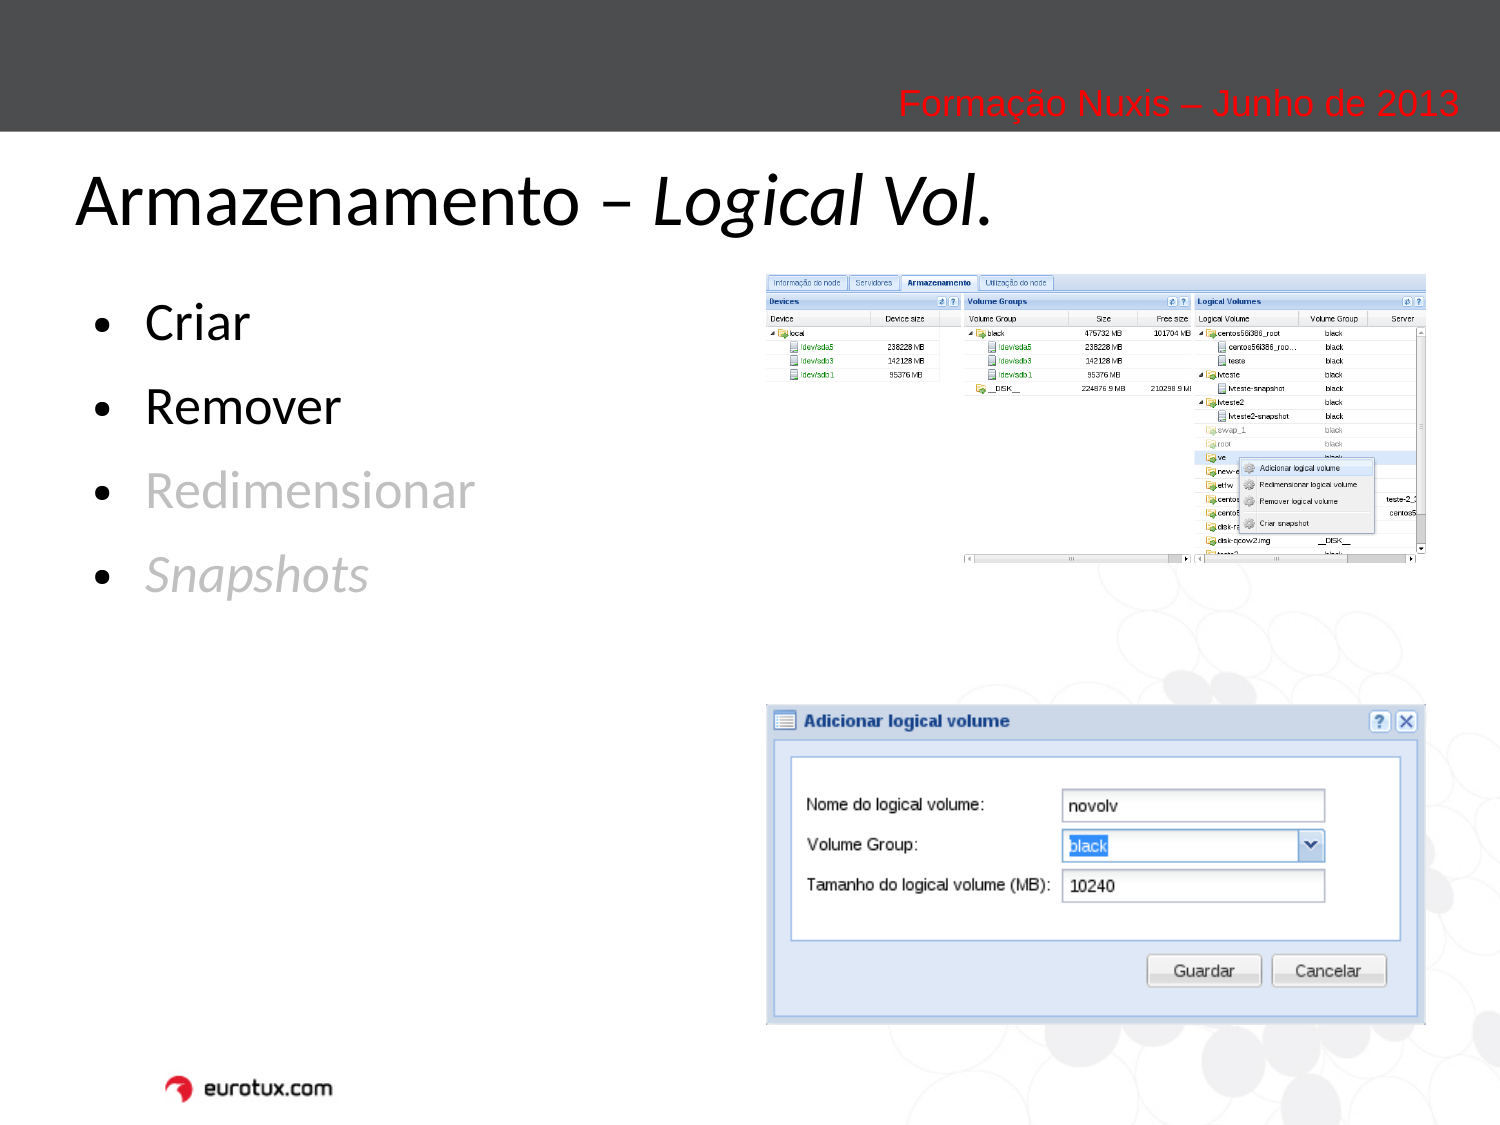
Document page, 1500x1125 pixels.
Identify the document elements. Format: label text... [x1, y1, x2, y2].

list Criar Remover Redimensionar Snapshots [75, 299, 734, 953]
picture [0, 0, 1500, 1125]
title Armazenamento – Logical Vol. [75, 112, 1425, 301]
